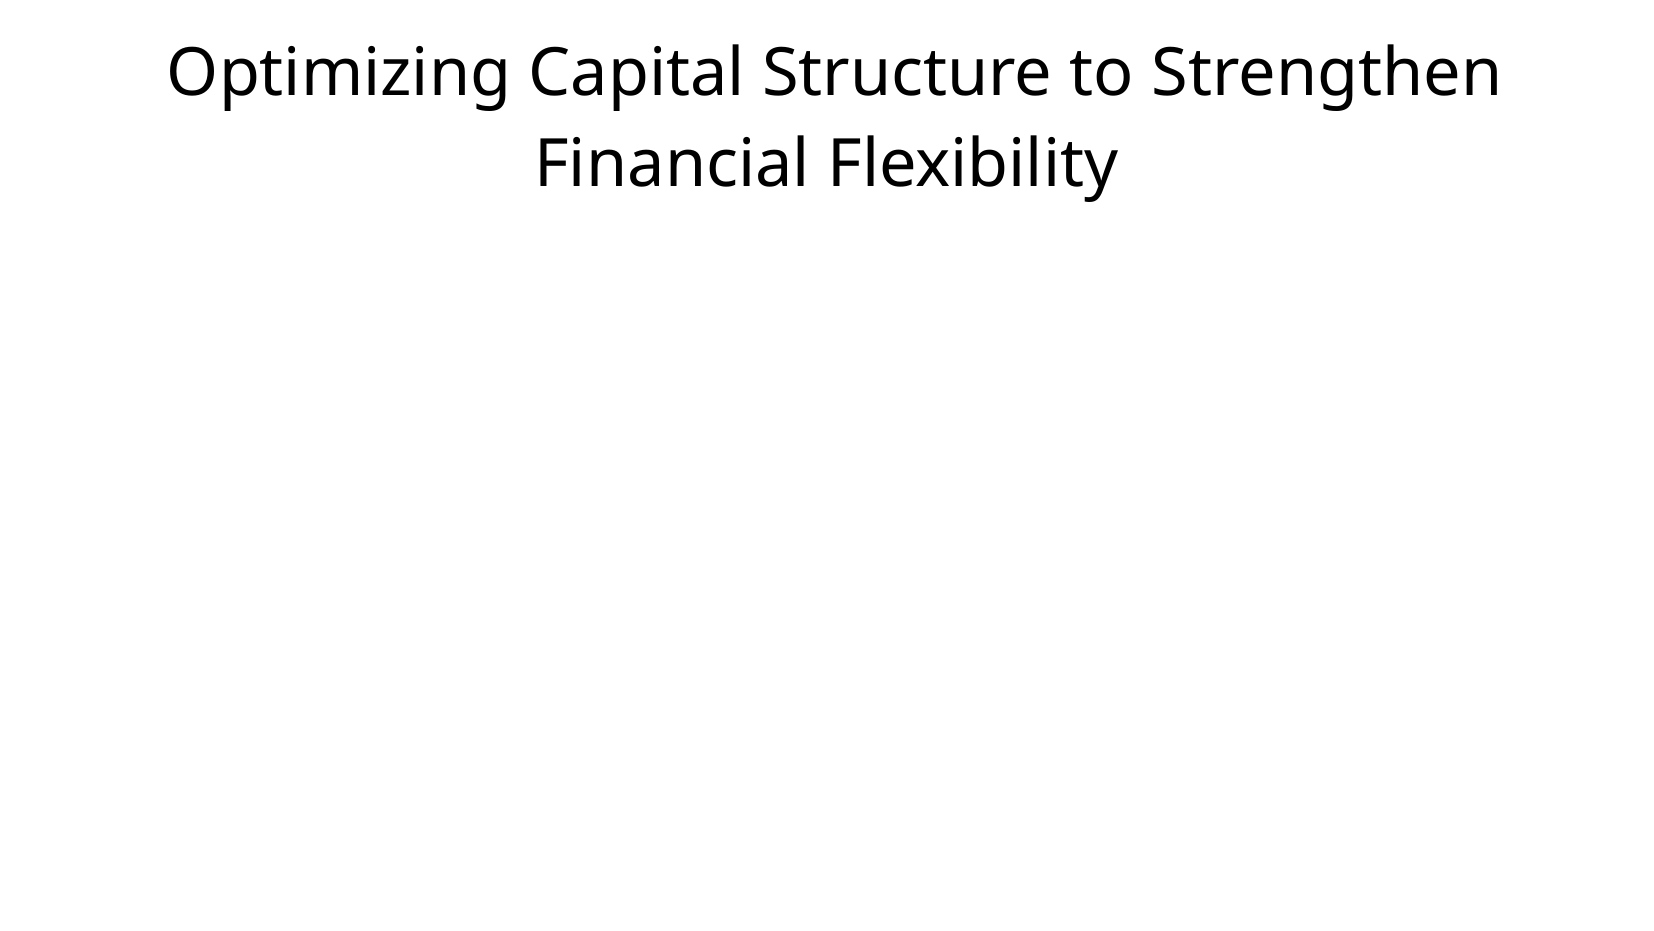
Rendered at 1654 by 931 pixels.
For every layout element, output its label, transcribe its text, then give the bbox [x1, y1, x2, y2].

title Optimizing Capital Structure to Strengthen Financial Flexibility [82, 23, 1571, 206]
